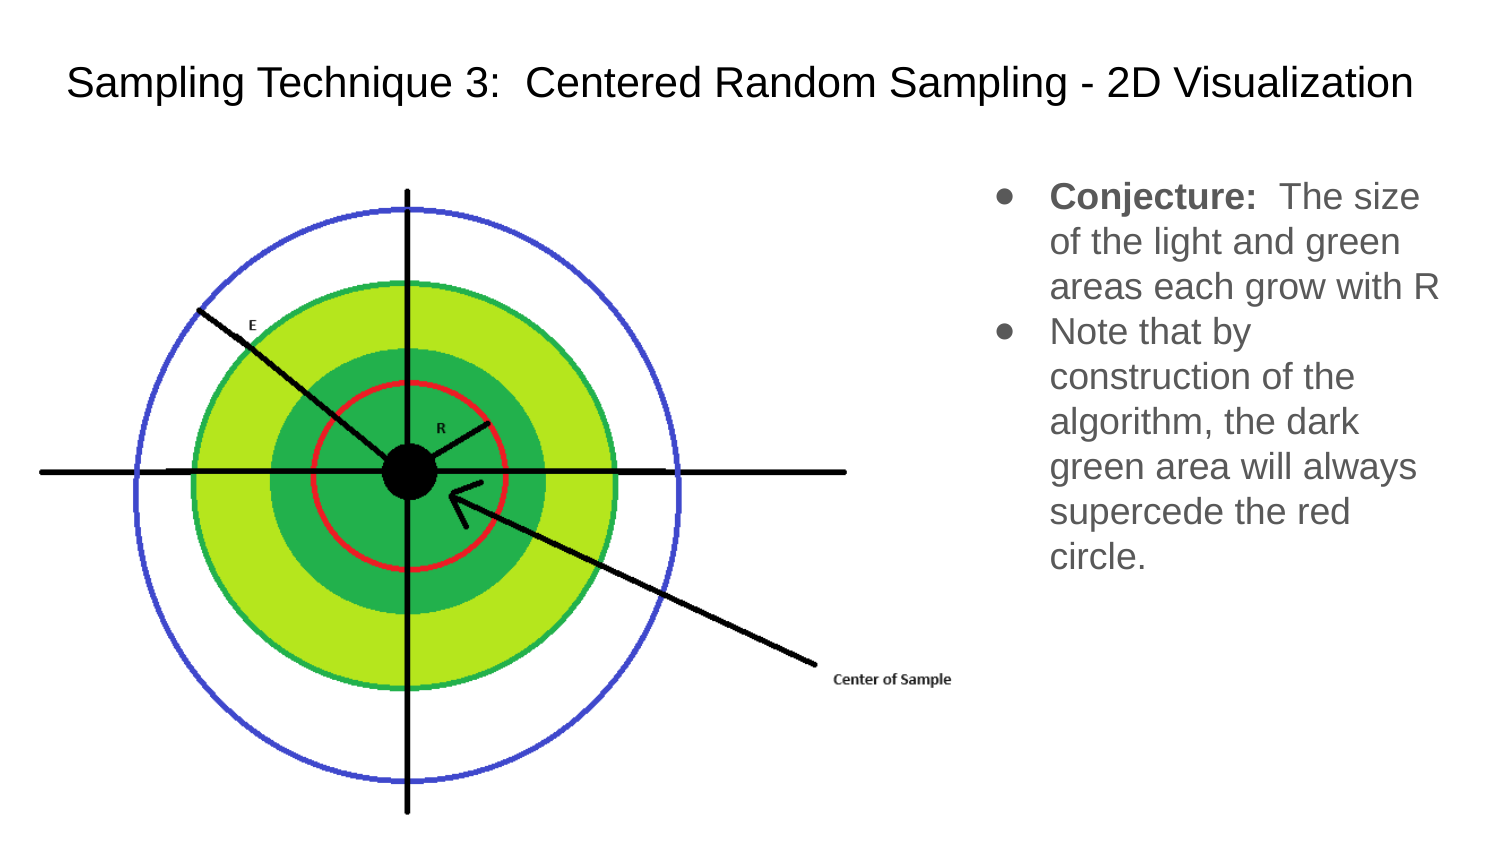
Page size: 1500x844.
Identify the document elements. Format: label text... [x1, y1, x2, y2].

title Sampling Technique 3: Centered Random Sampling - 2D Visualization [51, 39, 1449, 134]
text_box Conjecture: The size of the light and green areas each grow with R Note that by construction of the algorithm, the dark green area will always supercede the red circle. [959, 157, 1465, 811]
picture [20, 182, 960, 826]
